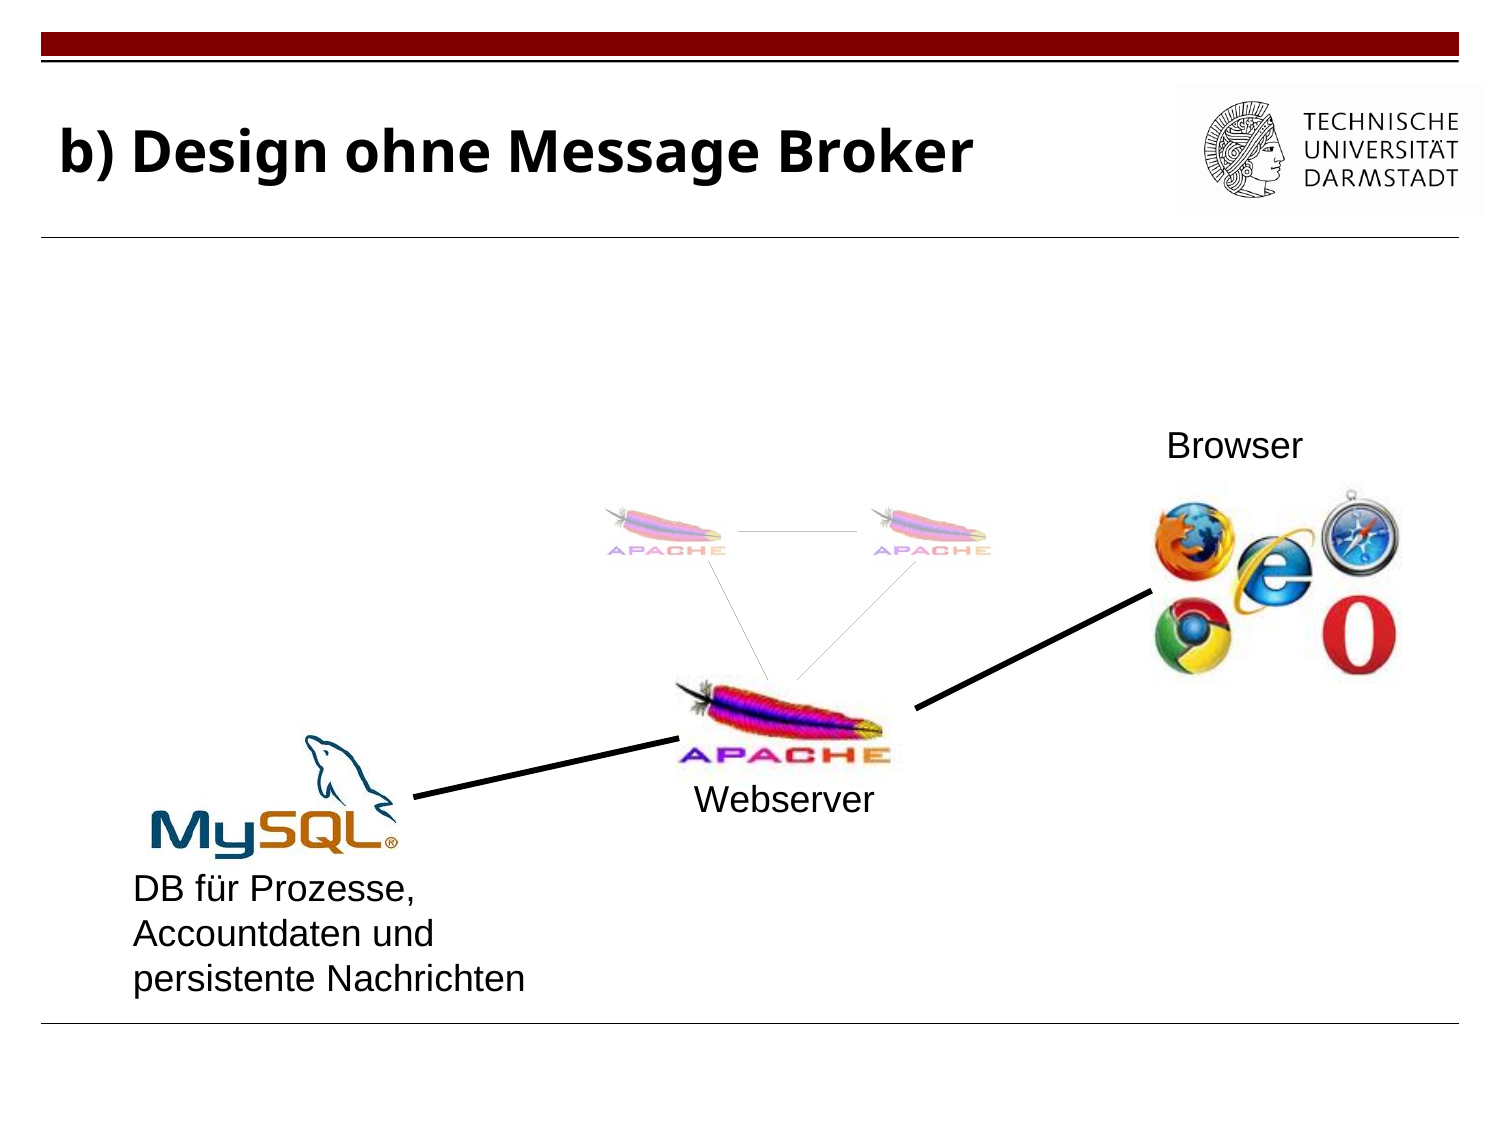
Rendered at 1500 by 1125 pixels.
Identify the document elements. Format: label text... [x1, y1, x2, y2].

picture [590, 472, 739, 591]
picture [1151, 474, 1402, 709]
picture [147, 706, 399, 856]
text_box Webserver [679, 767, 945, 828]
picture [856, 472, 1004, 591]
text_box DB für Prozesse, Accountdaten und persistente Nachrichten [118, 856, 562, 1007]
picture [649, 620, 916, 827]
title b) Design ohne Message Broker [58, 80, 1187, 218]
text_box Browser [1151, 413, 1418, 474]
picture [1187, 84, 1484, 215]
